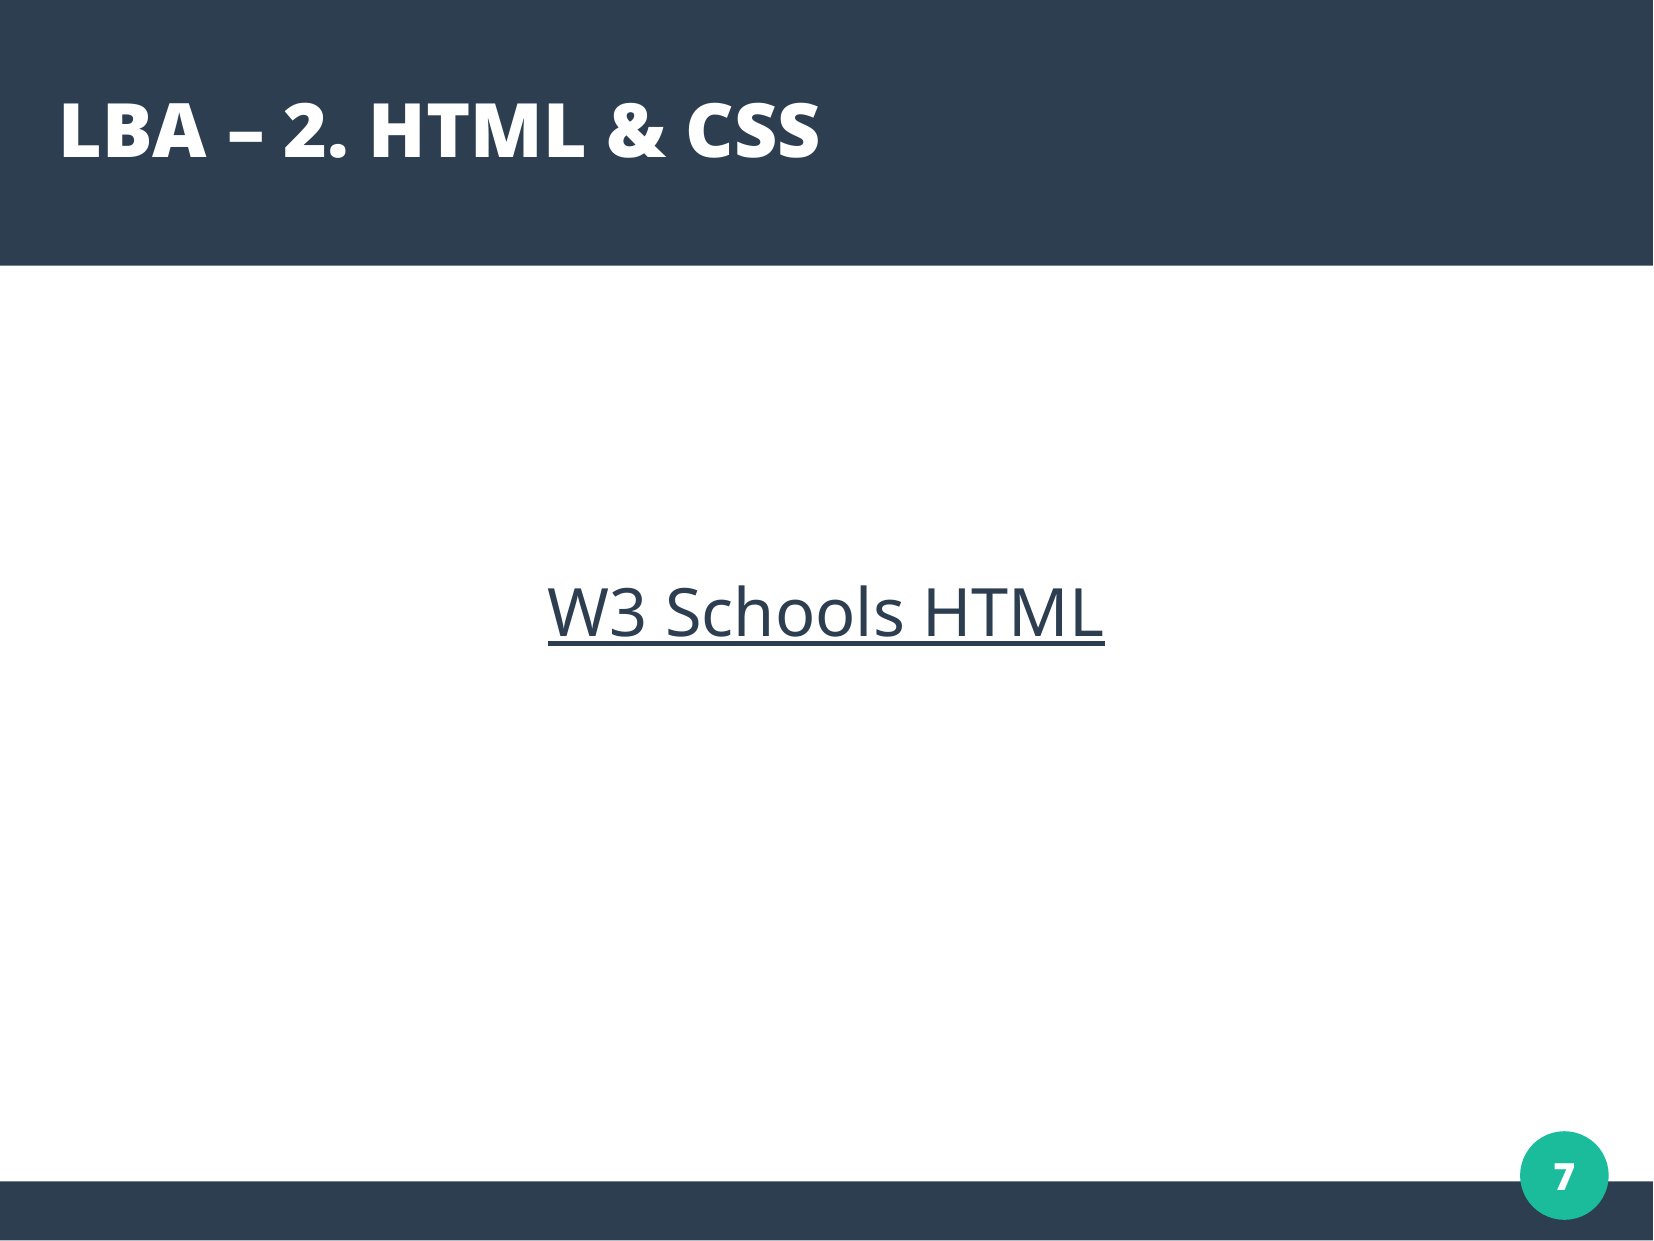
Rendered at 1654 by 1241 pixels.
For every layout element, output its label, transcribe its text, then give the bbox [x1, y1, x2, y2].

title LBA – 2. HTML & CSS [58, 49, 1594, 207]
list W3 Schools HTML [58, 324, 1594, 1152]
